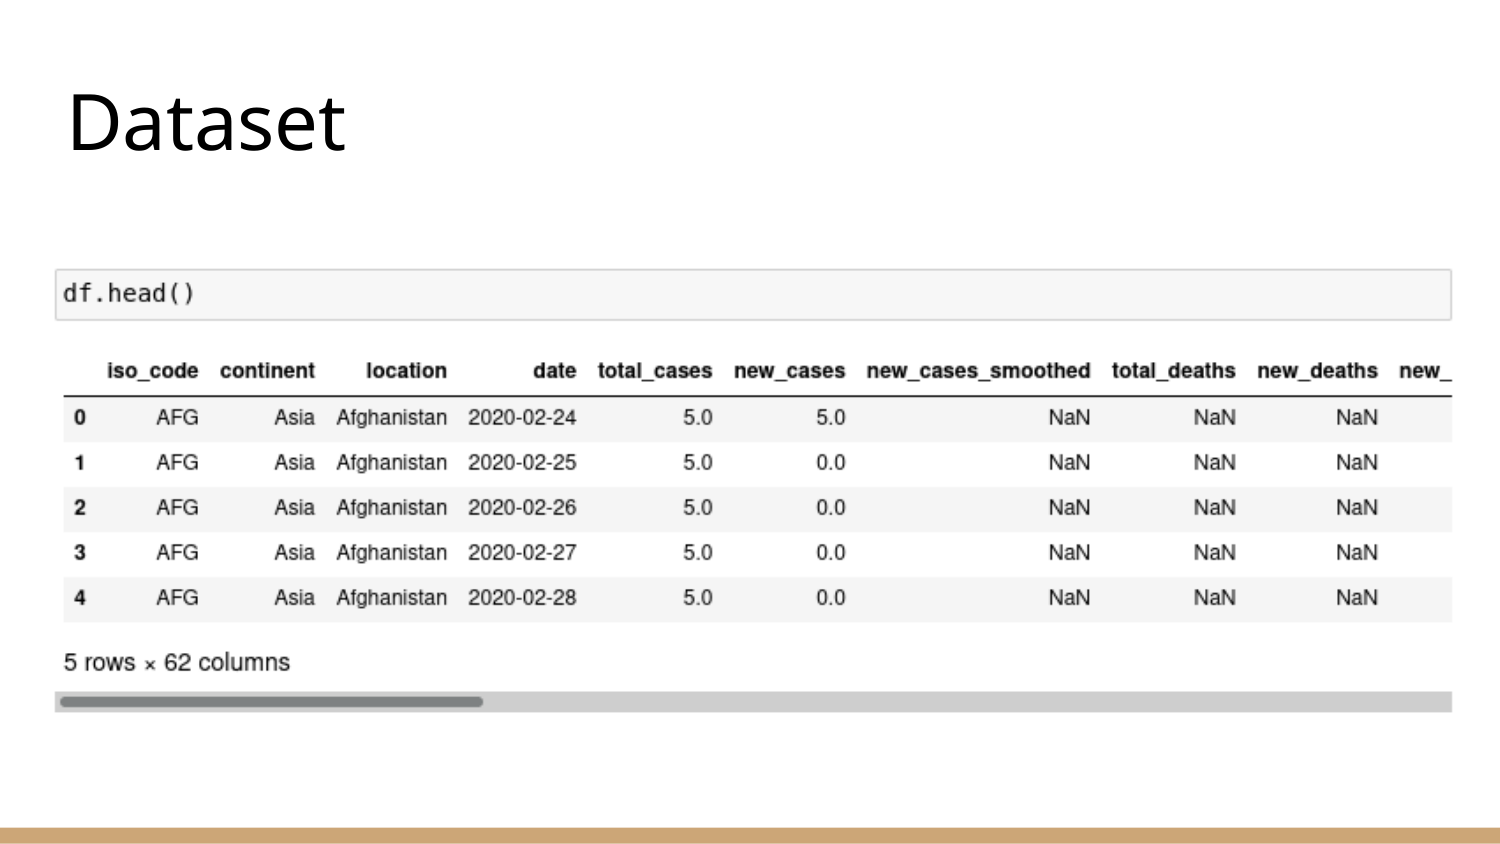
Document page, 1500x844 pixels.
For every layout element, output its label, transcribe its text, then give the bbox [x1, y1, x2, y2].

title Dataset [51, 51, 1449, 189]
picture [50, 264, 1463, 730]
